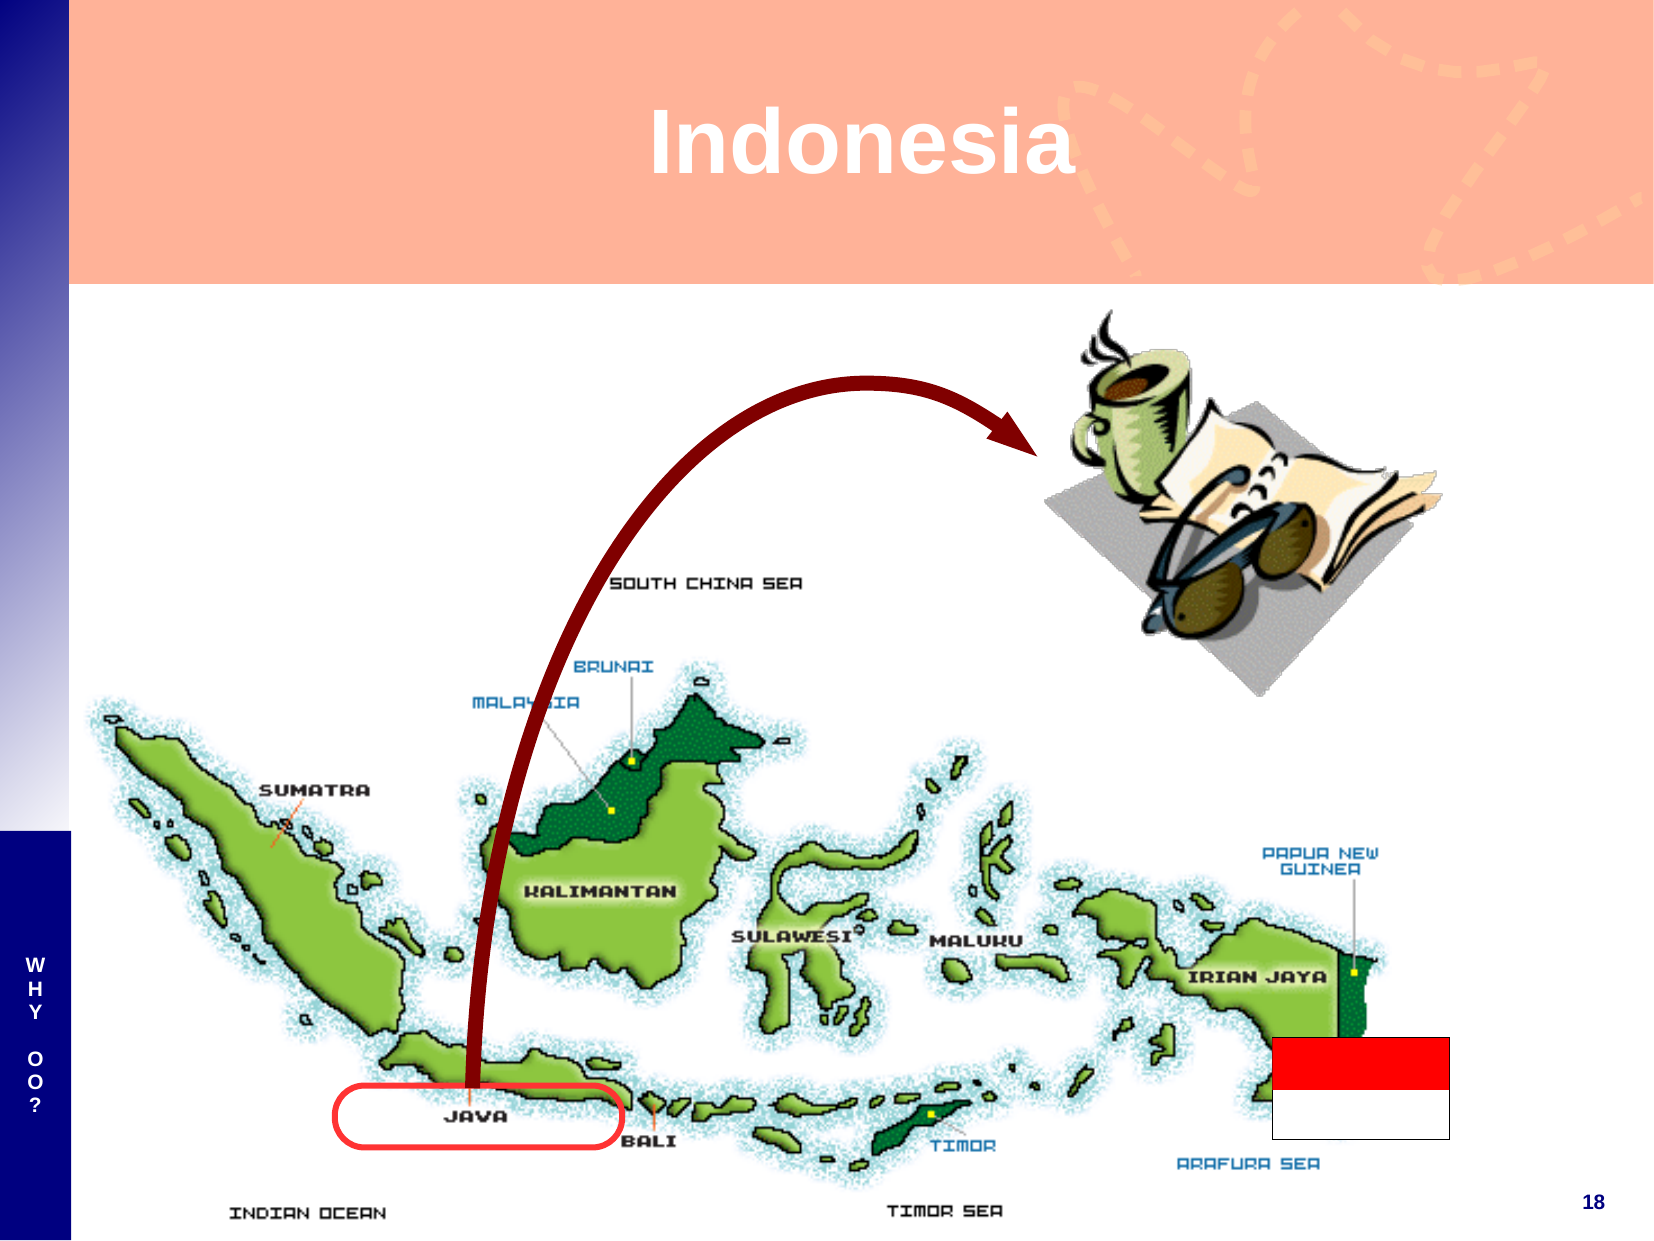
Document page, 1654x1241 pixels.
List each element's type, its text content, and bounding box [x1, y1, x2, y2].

title Indonesia [108, 37, 1617, 246]
text_box W H Y O O ? [0, 830, 71, 1241]
picture [82, 302, 1445, 1233]
text_box [1272, 1037, 1450, 1140]
